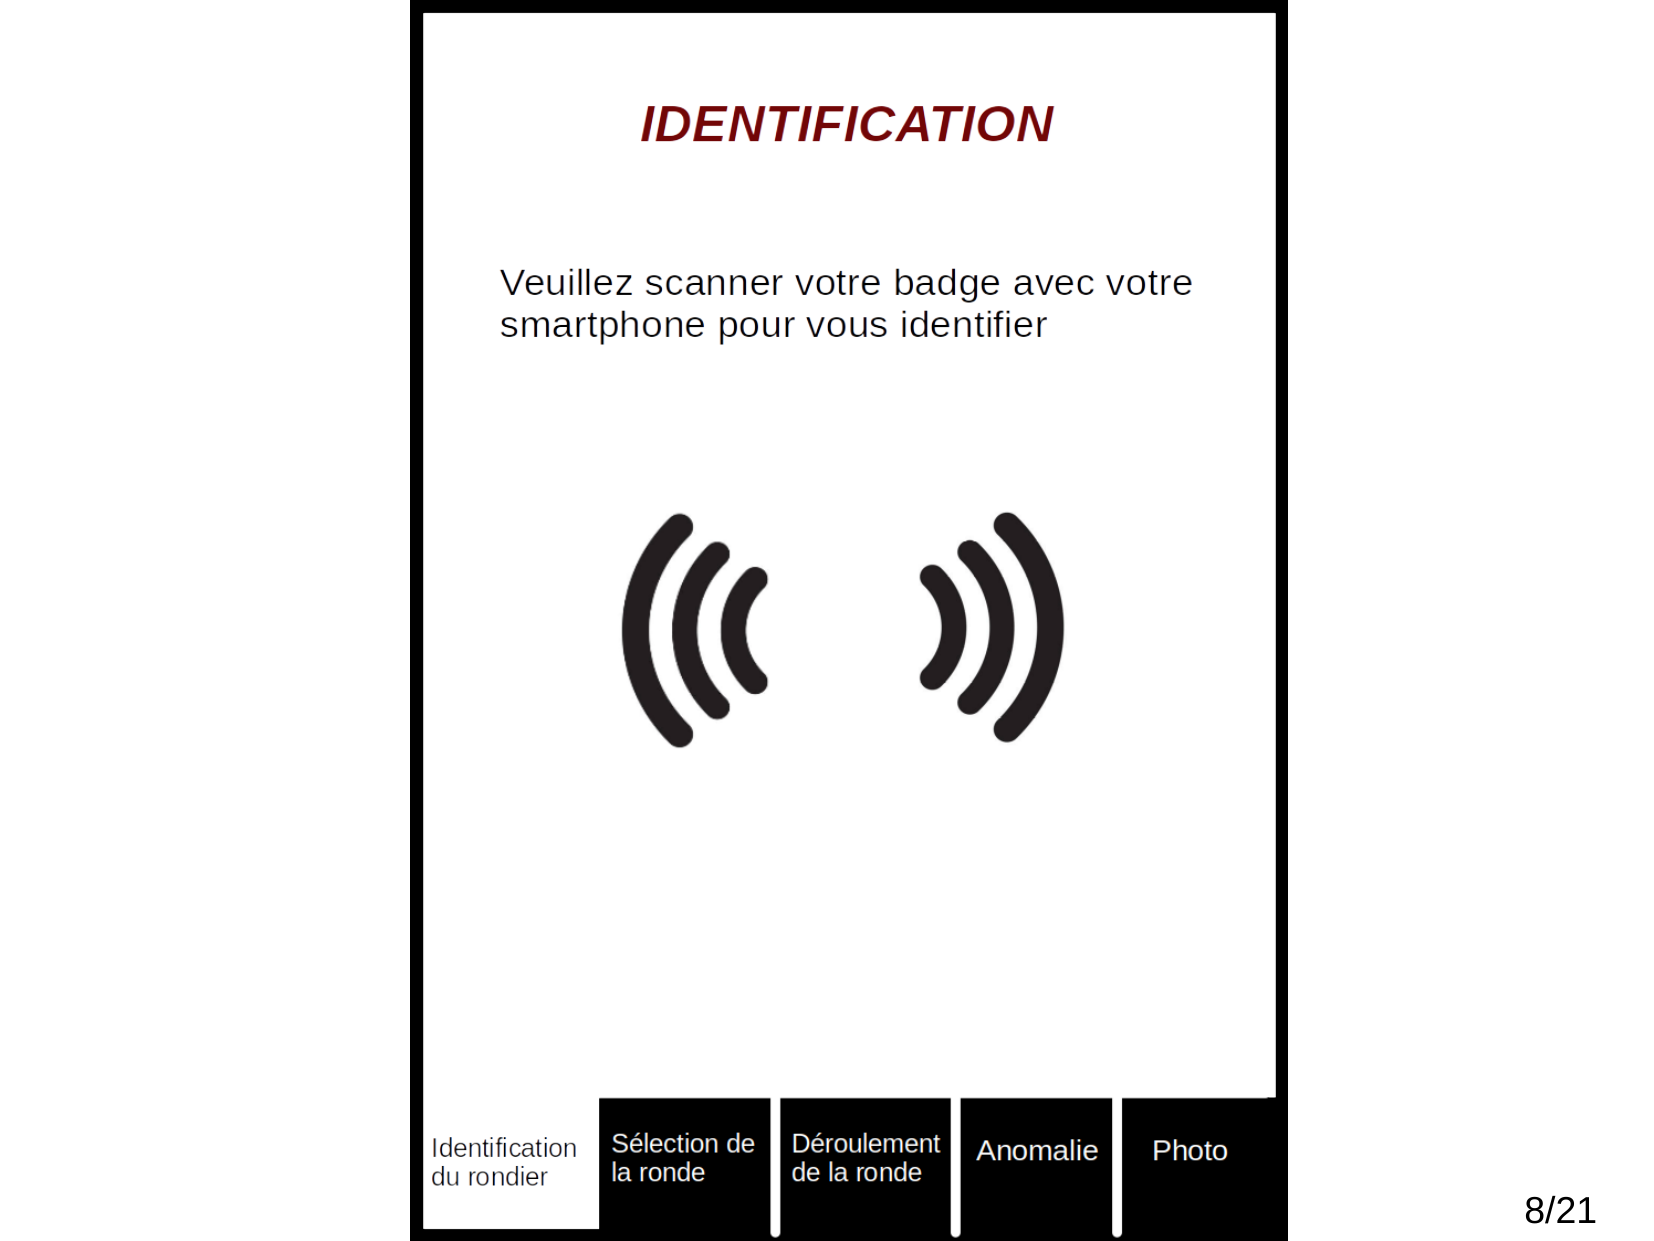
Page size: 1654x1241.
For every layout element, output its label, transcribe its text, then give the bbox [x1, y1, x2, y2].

text_box <numéro>/21 [1509, 1182, 1654, 1241]
picture [410, 0, 1288, 1241]
